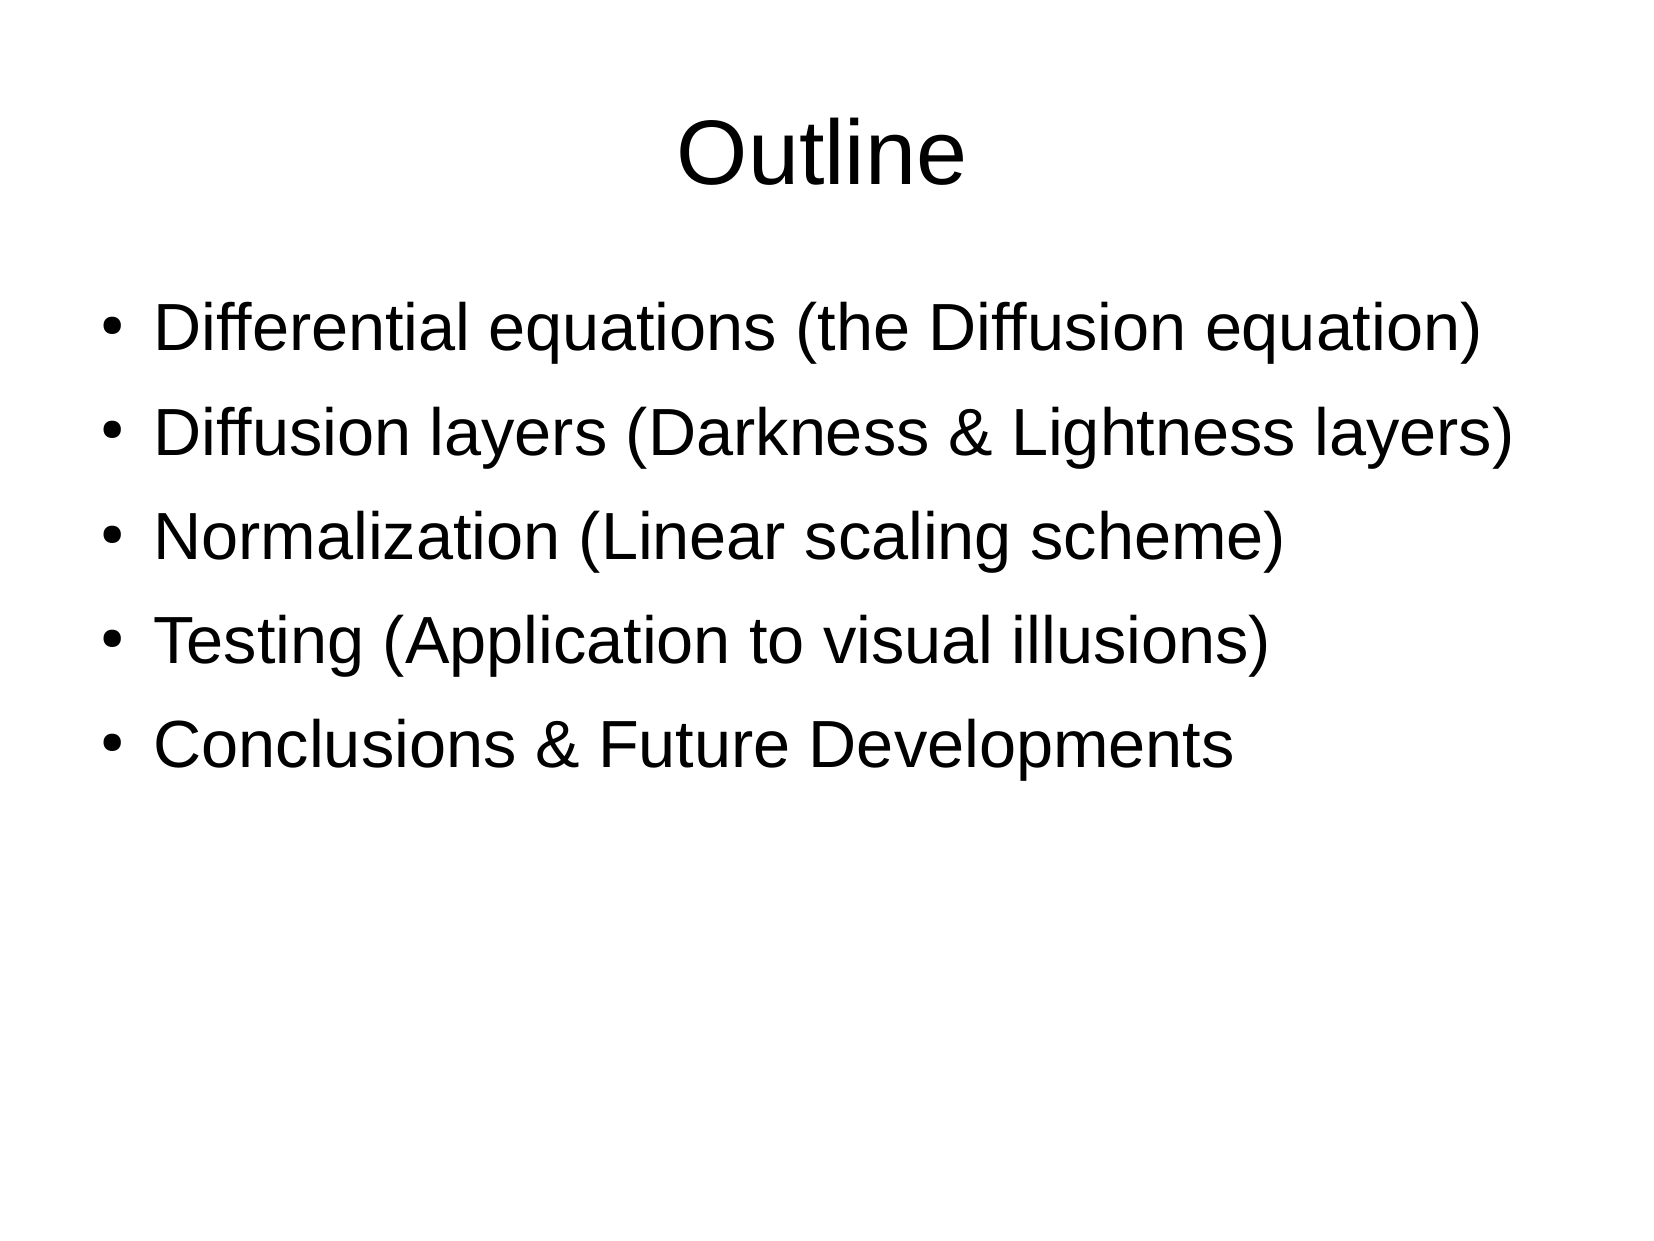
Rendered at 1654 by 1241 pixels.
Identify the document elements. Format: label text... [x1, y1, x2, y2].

list Differential equations (the Diffusion equation) Diffusion layers (Darkness & Lightness layers) Normalization (Linear scaling scheme) Testing (Application to visual illusions) Conclusions & Future Developments [82, 290, 1538, 1010]
title Outline [82, 49, 1571, 257]
